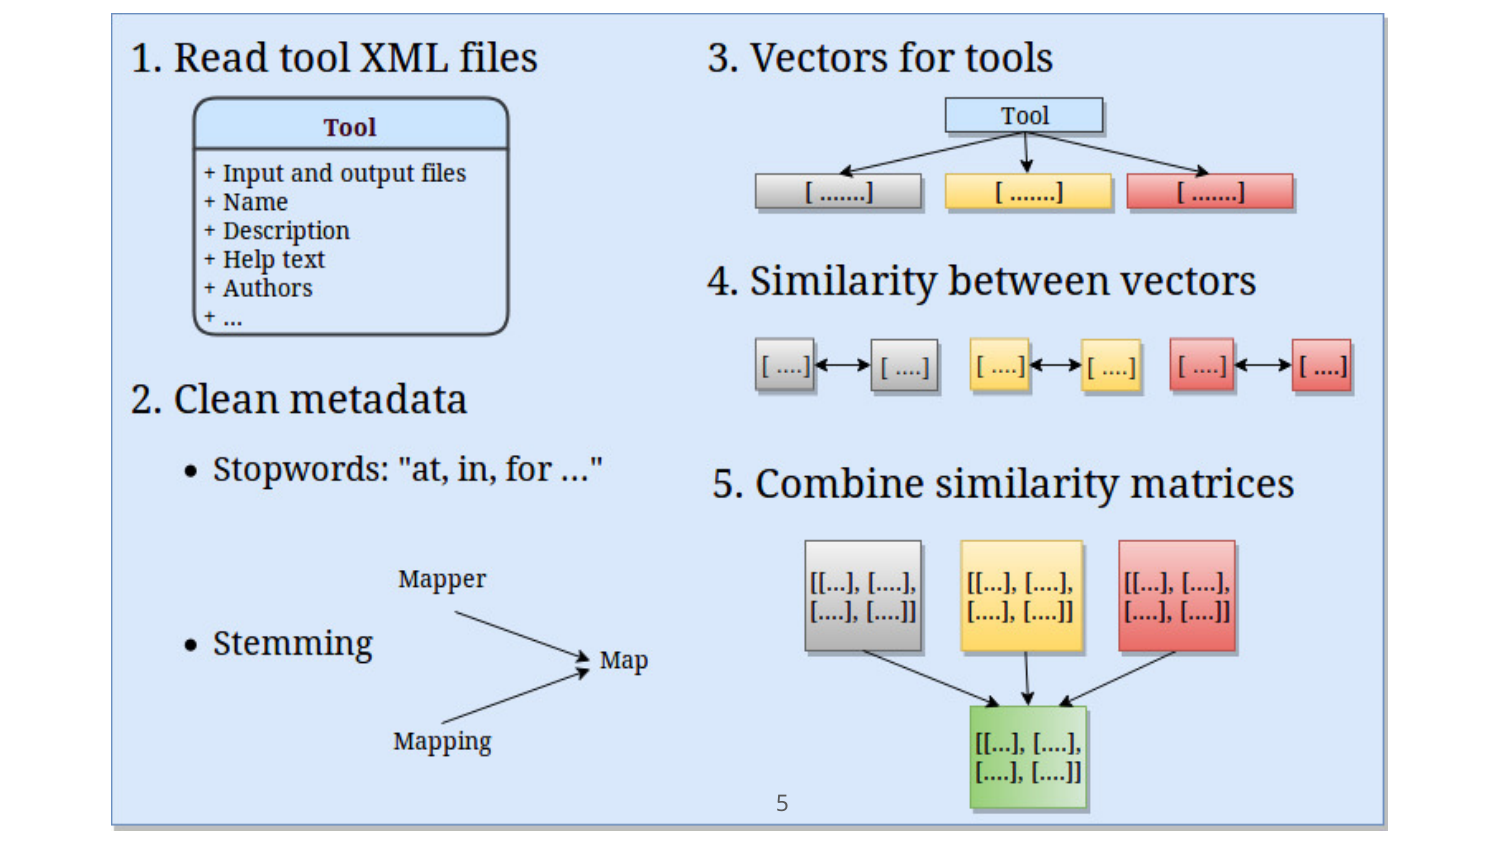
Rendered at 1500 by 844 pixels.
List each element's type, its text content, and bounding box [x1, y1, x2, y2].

slide_number <number> [714, 771, 805, 837]
picture [111, 13, 1388, 831]
